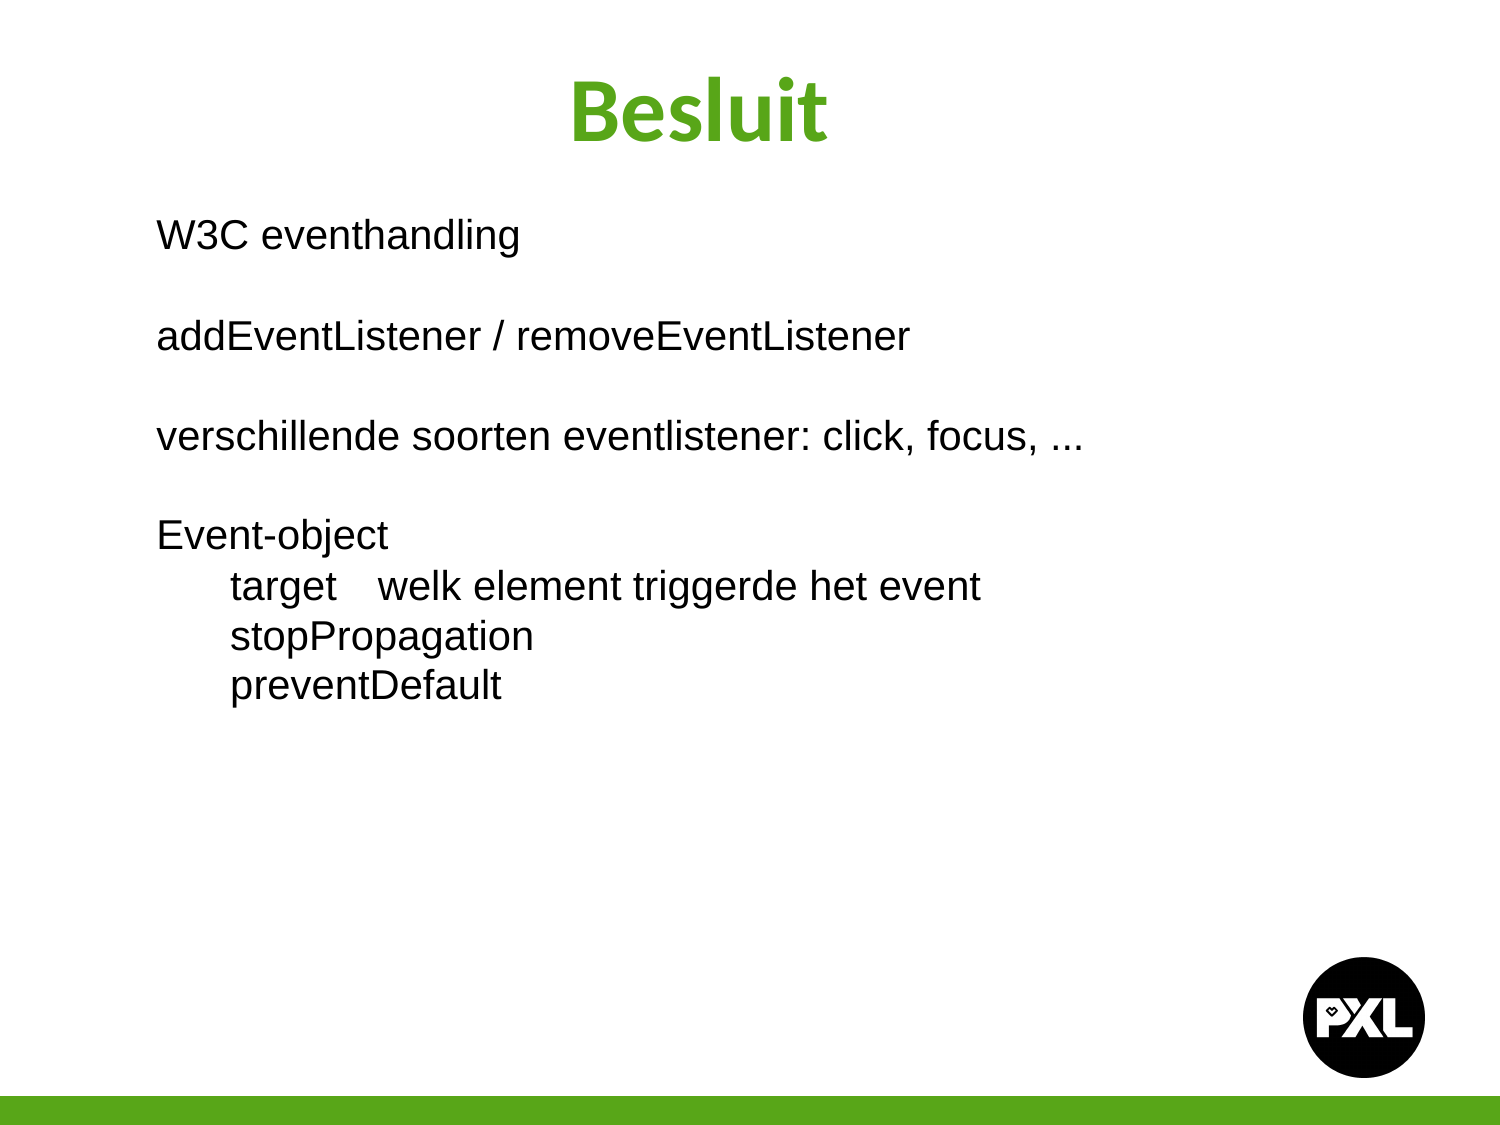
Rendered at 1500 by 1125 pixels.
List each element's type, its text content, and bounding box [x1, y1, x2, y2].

text_box Besluit [0, 42, 1443, 168]
text_box W3C eventhandling addEventListener / removeEventListener verschillende soorten eventlistener: click, focus, ... Event-object target welk element triggerde het event stopPropagation preventDefault [141, 200, 1311, 774]
picture [1303, 957, 1425, 1078]
